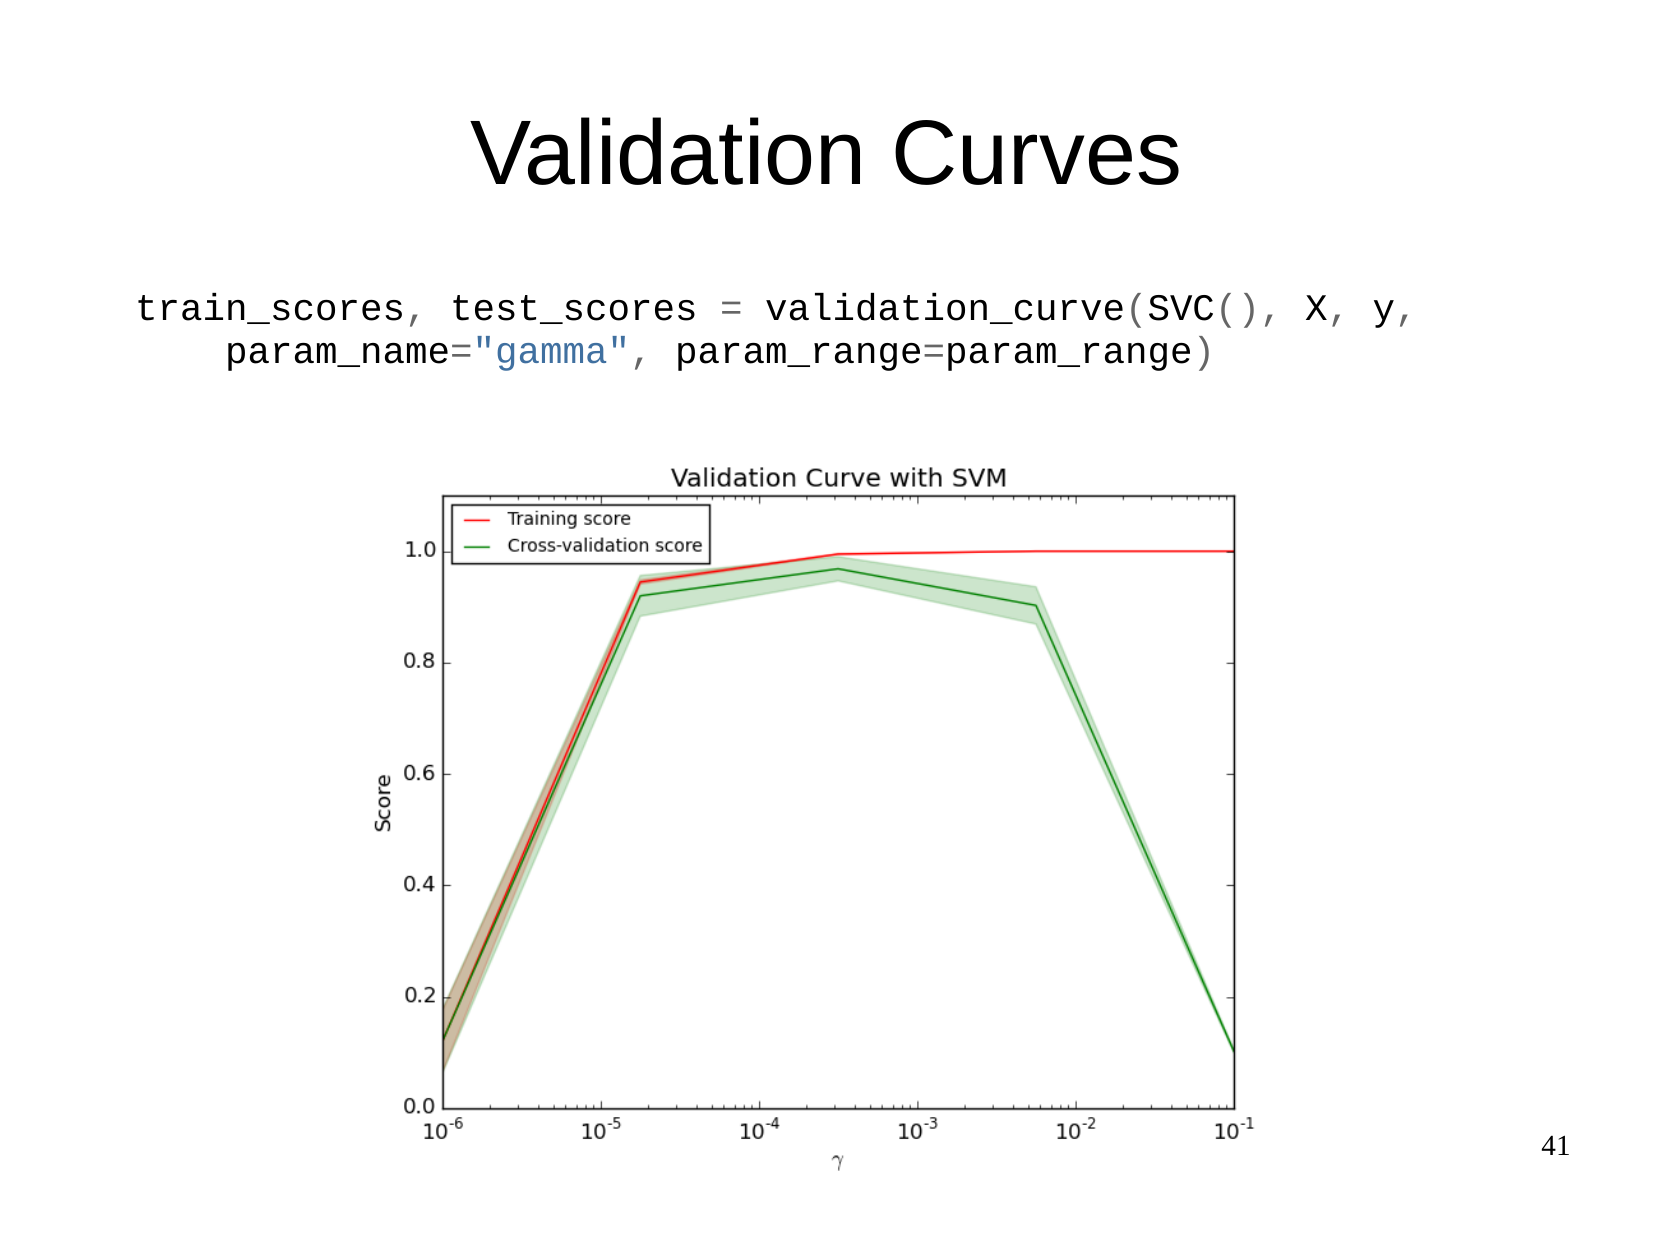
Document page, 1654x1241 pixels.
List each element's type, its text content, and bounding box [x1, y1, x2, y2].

picture [315, 419, 1336, 1186]
text_box train_scores, test_scores = validation_curve(SVC(), X, y, param_name="gamma", param_range=param_range) [135, 289, 1517, 376]
title Validation Curves [82, 49, 1571, 257]
